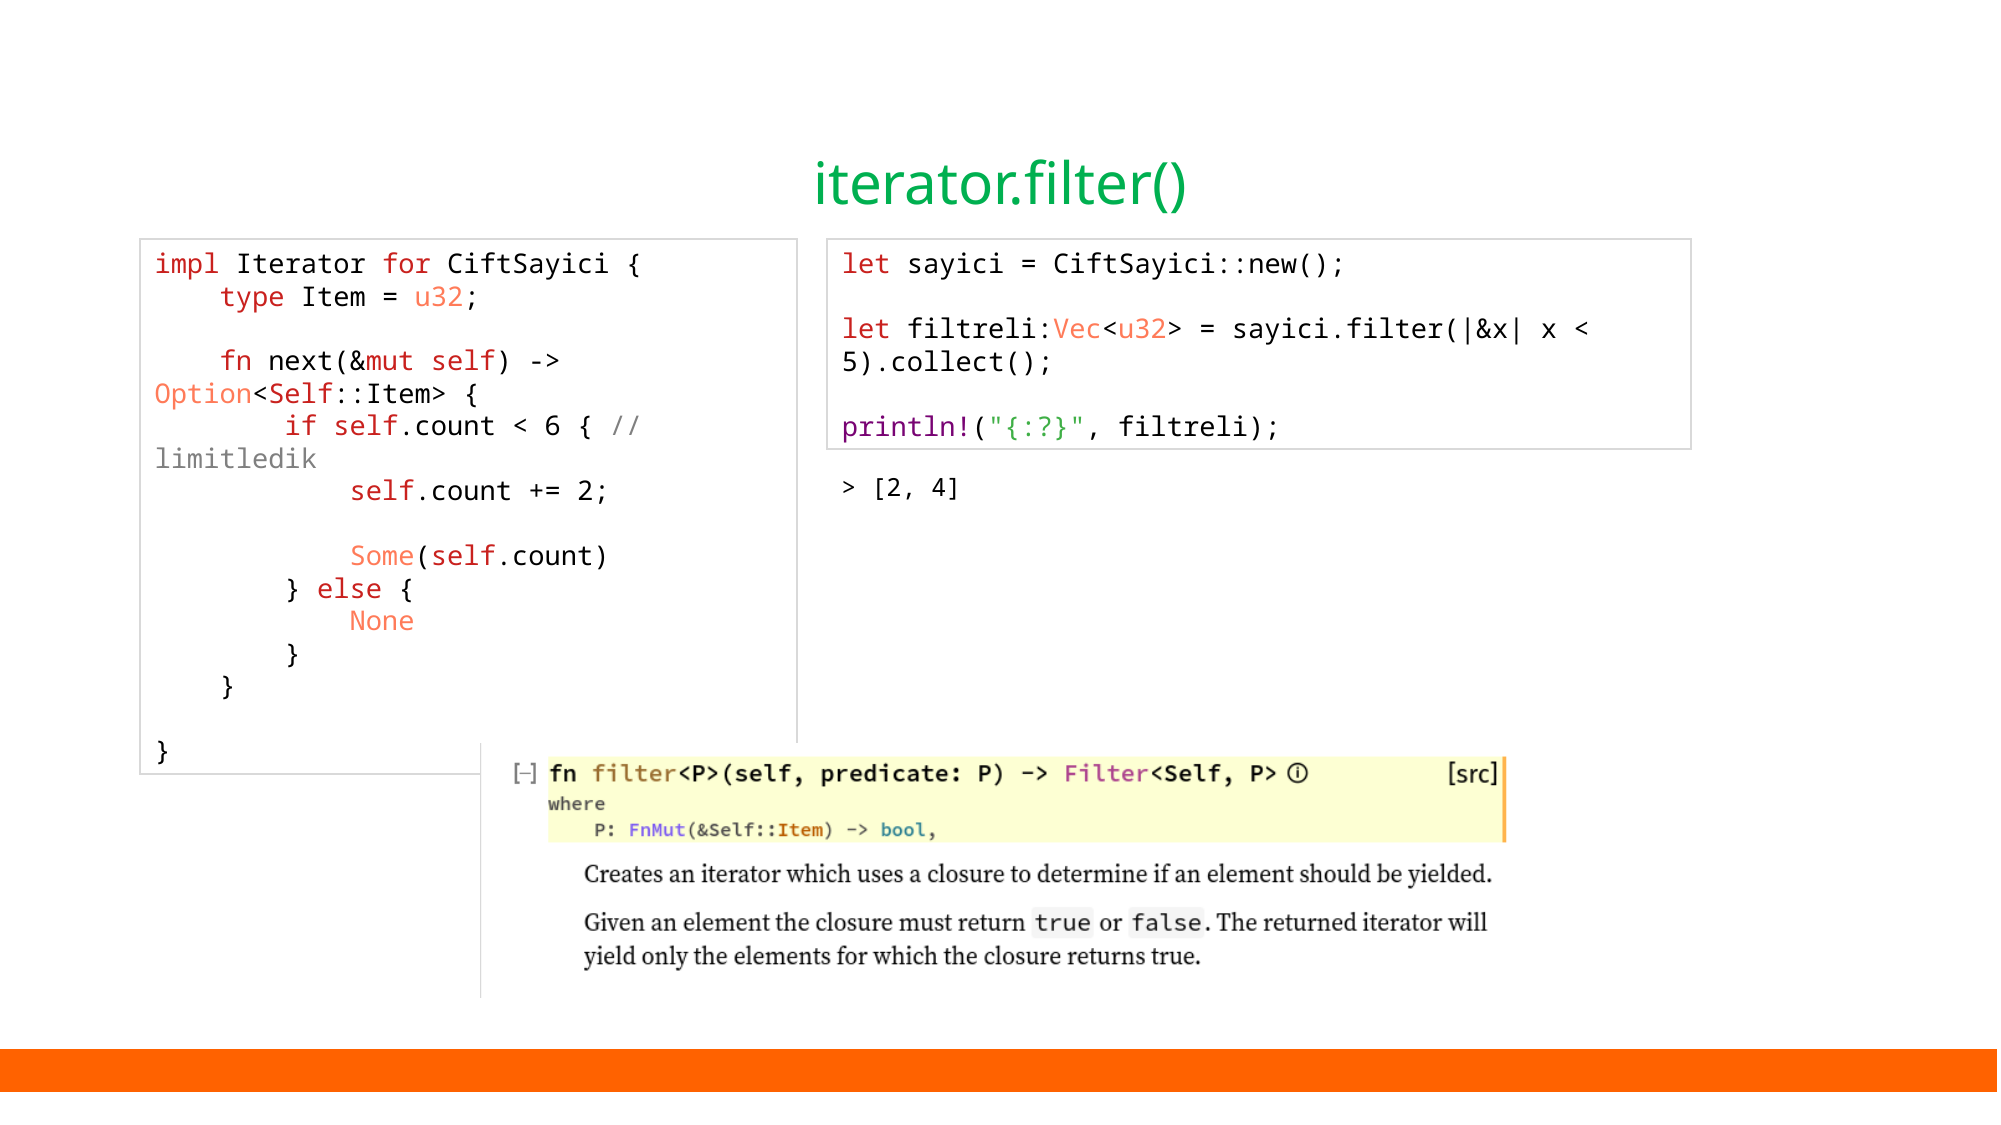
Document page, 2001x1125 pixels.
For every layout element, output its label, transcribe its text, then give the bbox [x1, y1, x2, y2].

text_box [0, 1049, 1997, 1092]
text_box > [2, 4] [826, 462, 1007, 502]
list iterator.filter() [420, 146, 1580, 237]
text_box impl Iterator for CiftSayici { type Item = u32; fn next(&mut self) -> Option<Self::Item> { if self.count < 6 { // limitledik self.count += 2; Some(self.count) } else { None } } } [139, 238, 798, 709]
text_box let sayici = CiftSayici::new(); let filtreli:Vec<u32> = sayici.filter(|&x| x < 5).collect(); println!("{:?}", filtreli); [826, 238, 1692, 443]
picture [480, 743, 1520, 999]
